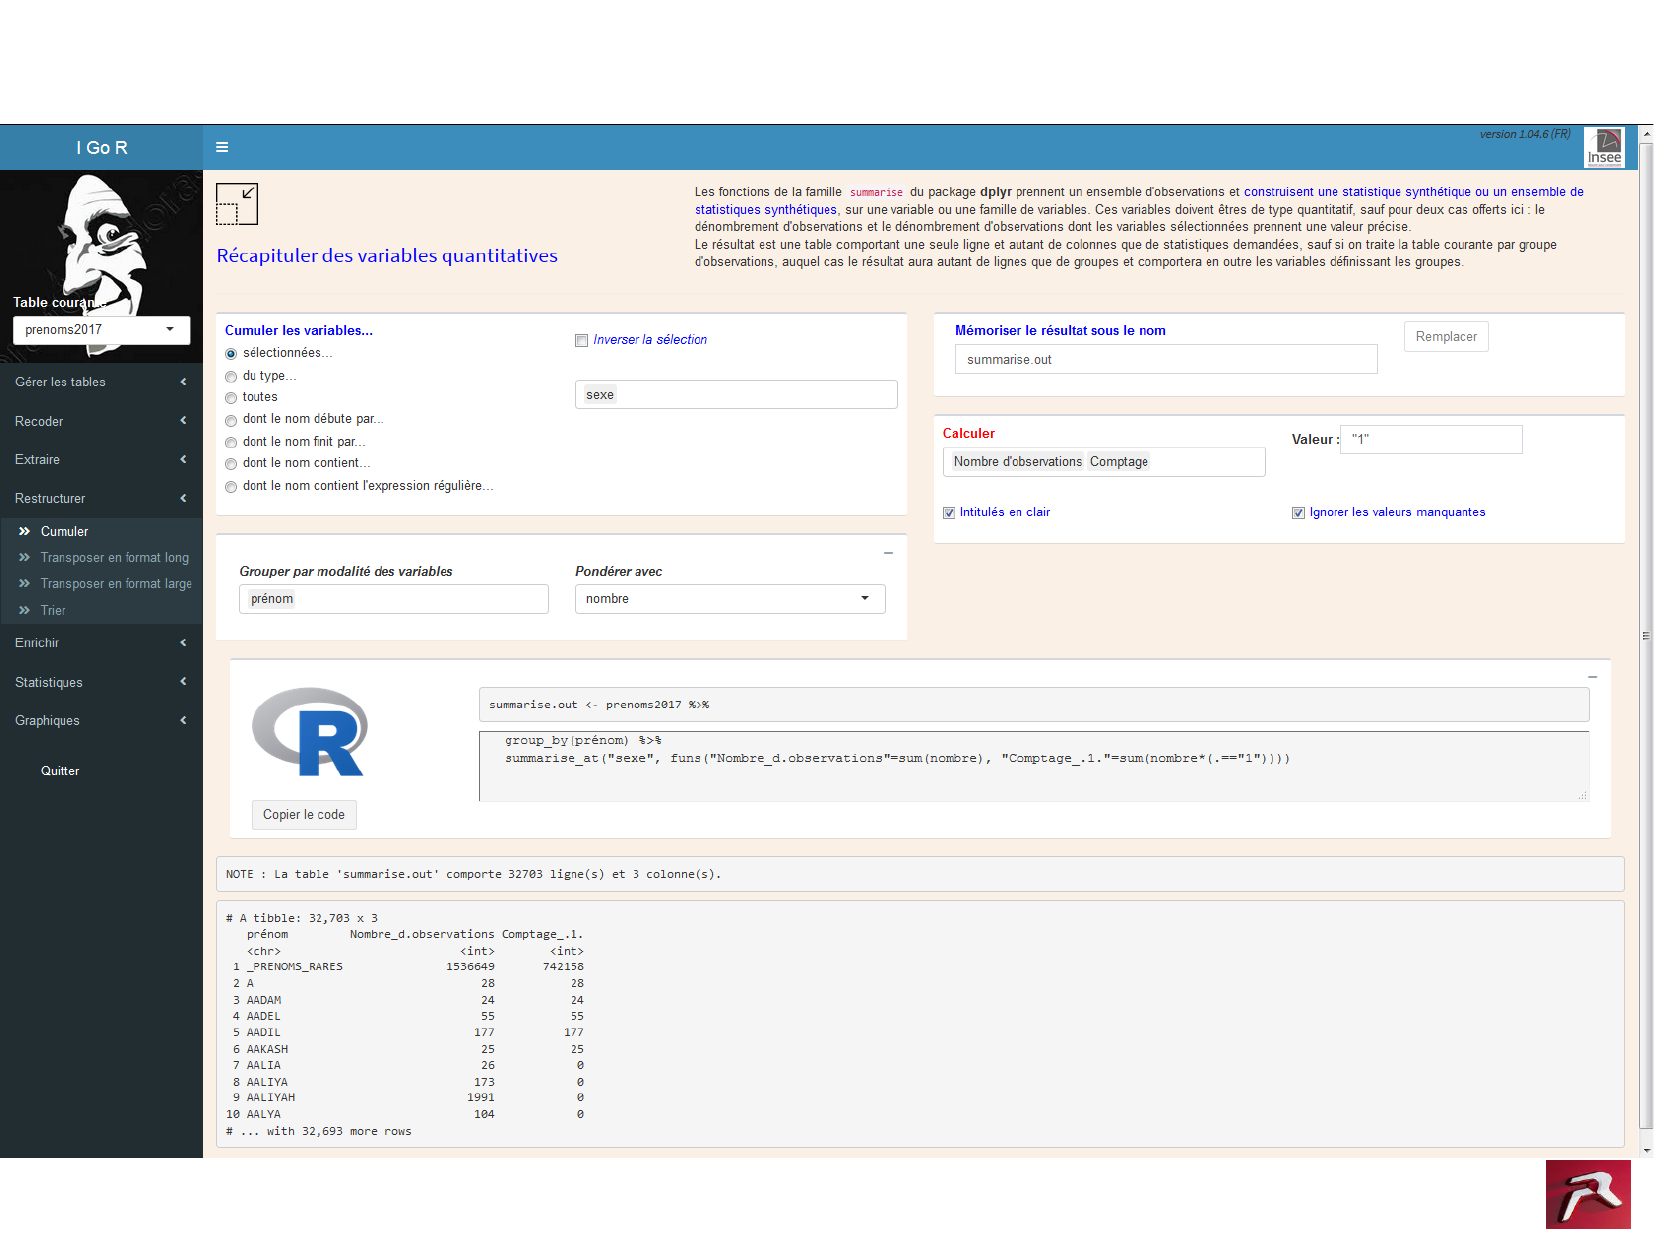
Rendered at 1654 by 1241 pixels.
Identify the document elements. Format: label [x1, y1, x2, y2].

picture [0, 124, 1654, 1158]
picture [1546, 1160, 1631, 1229]
